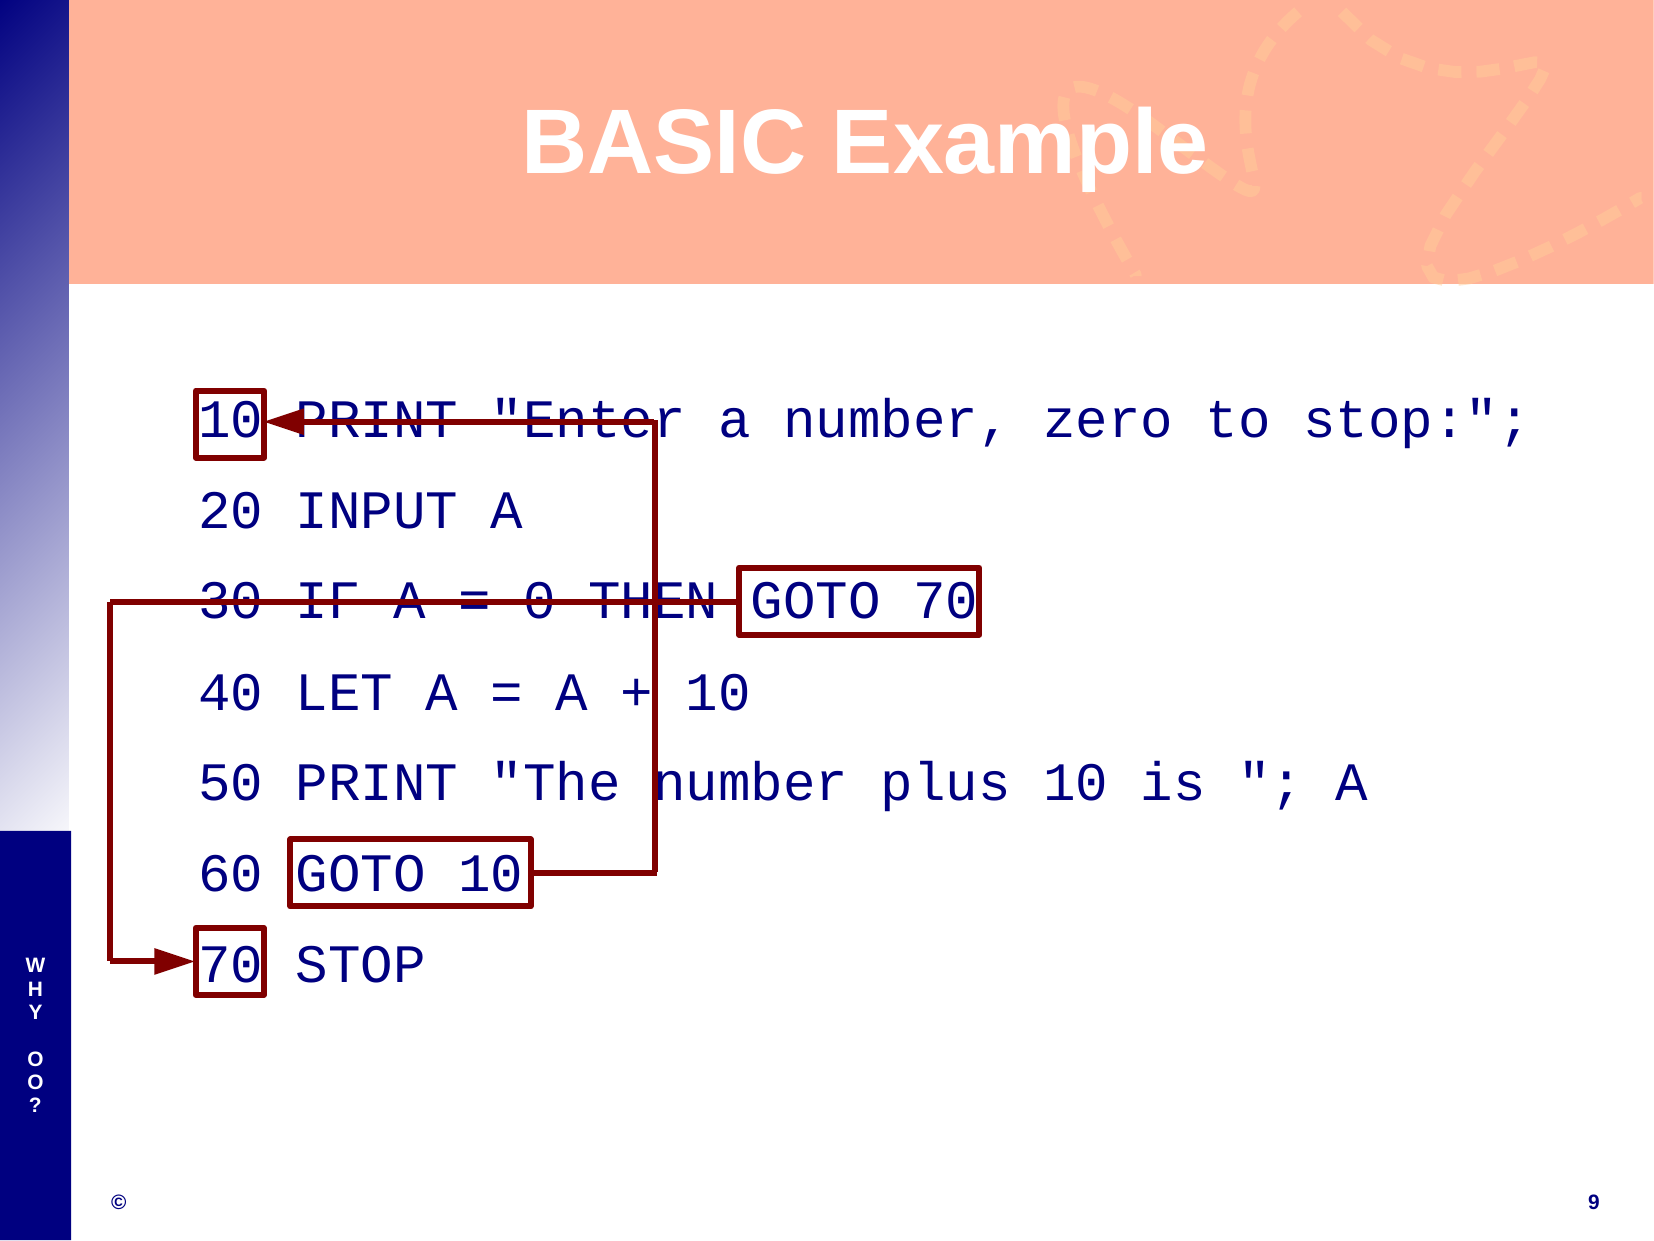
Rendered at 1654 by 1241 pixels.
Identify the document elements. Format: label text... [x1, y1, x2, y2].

list 10 PRINT "Enter a number, zero to stop:"; 20 INPUT A 30 IF A = 0 THEN GOTO 70 40 LET A = A + 10 50 PRINT "The number plus 10 is "; A 60 GOTO 10 70 STOP [199, 394, 261, 455]
list 10 PRINT "Enter a number, zero to stop:"; 20 INPUT A 30 IF A = 0 THEN GOTO 70 40 LET A = A + 10 50 PRINT "The number plus 10 is "; A 60 GOTO 10 70 STOP [133, 392, 652, 599]
list 10 PRINT "Enter a number, zero to stop:"; 20 INPUT A 30 IF A = 0 THEN GOTO 70 40 LET A = A + 10 50 PRINT "The number plus 10 is "; A 60 GOTO 10 70 STOP [133, 392, 1546, 999]
list 10 PRINT "Enter a number, zero to stop:"; 20 INPUT A 30 IF A = 0 THEN GOTO 70 40 LET A = A + 10 50 PRINT "The number plus 10 is "; A 60 GOTO 10 70 STOP [293, 842, 528, 903]
list 10 PRINT "Enter a number, zero to stop:"; 20 INPUT A 30 IF A = 0 THEN GOTO 70 40 LET A = A + 10 50 PRINT "The number plus 10 is "; A 60 GOTO 10 70 STOP [199, 931, 261, 992]
text_box W H Y O O ? [0, 830, 71, 1241]
title BASIC Example [115, 37, 1617, 246]
list 10 PRINT "Enter a number, zero to stop:"; 20 INPUT A 30 IF A = 0 THEN GOTO 70 40 LET A = A + 10 50 PRINT "The number plus 10 is "; A 60 GOTO 10 70 STOP [742, 571, 976, 632]
